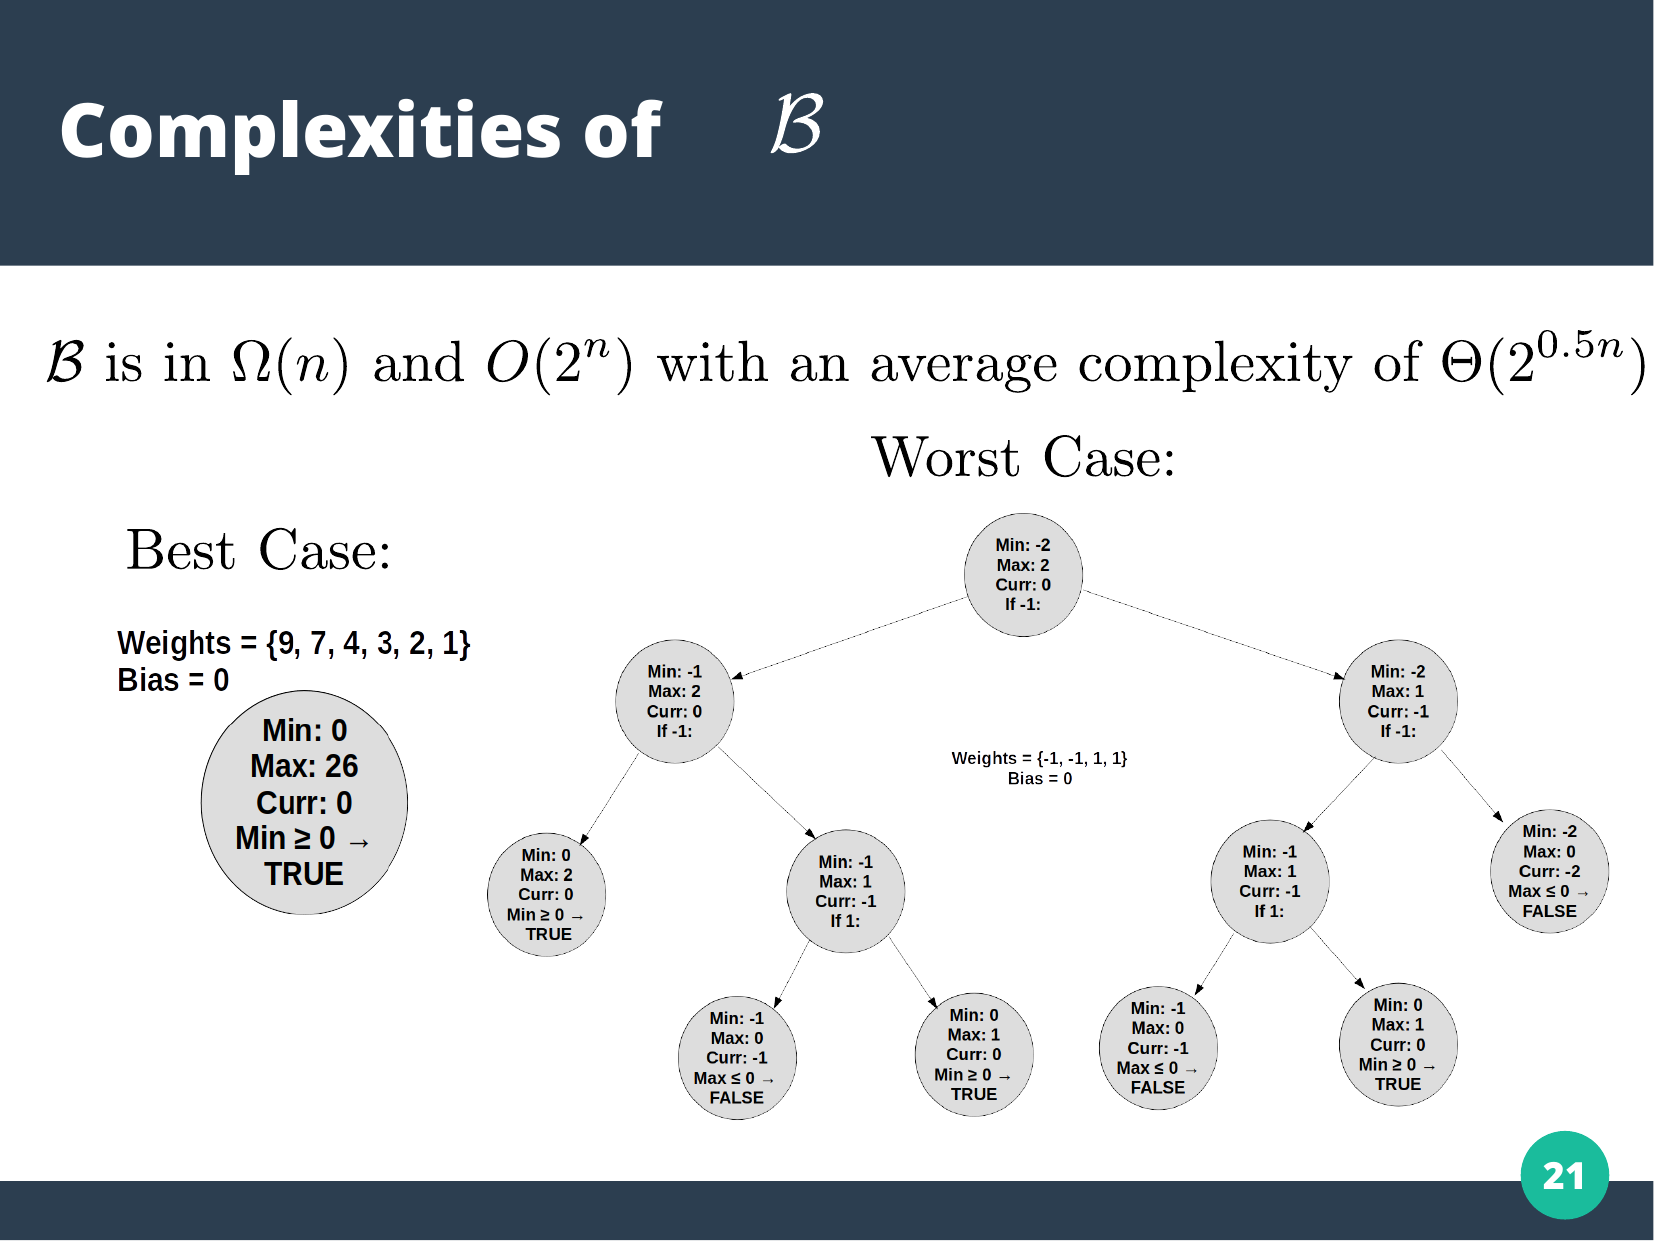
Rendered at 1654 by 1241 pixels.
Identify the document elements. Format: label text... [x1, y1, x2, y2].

title Complexities of [59, 49, 1595, 207]
picture [105, 509, 1616, 1127]
picture [45, 330, 1654, 396]
picture [870, 435, 1173, 478]
picture [125, 527, 388, 571]
picture [765, 90, 827, 157]
